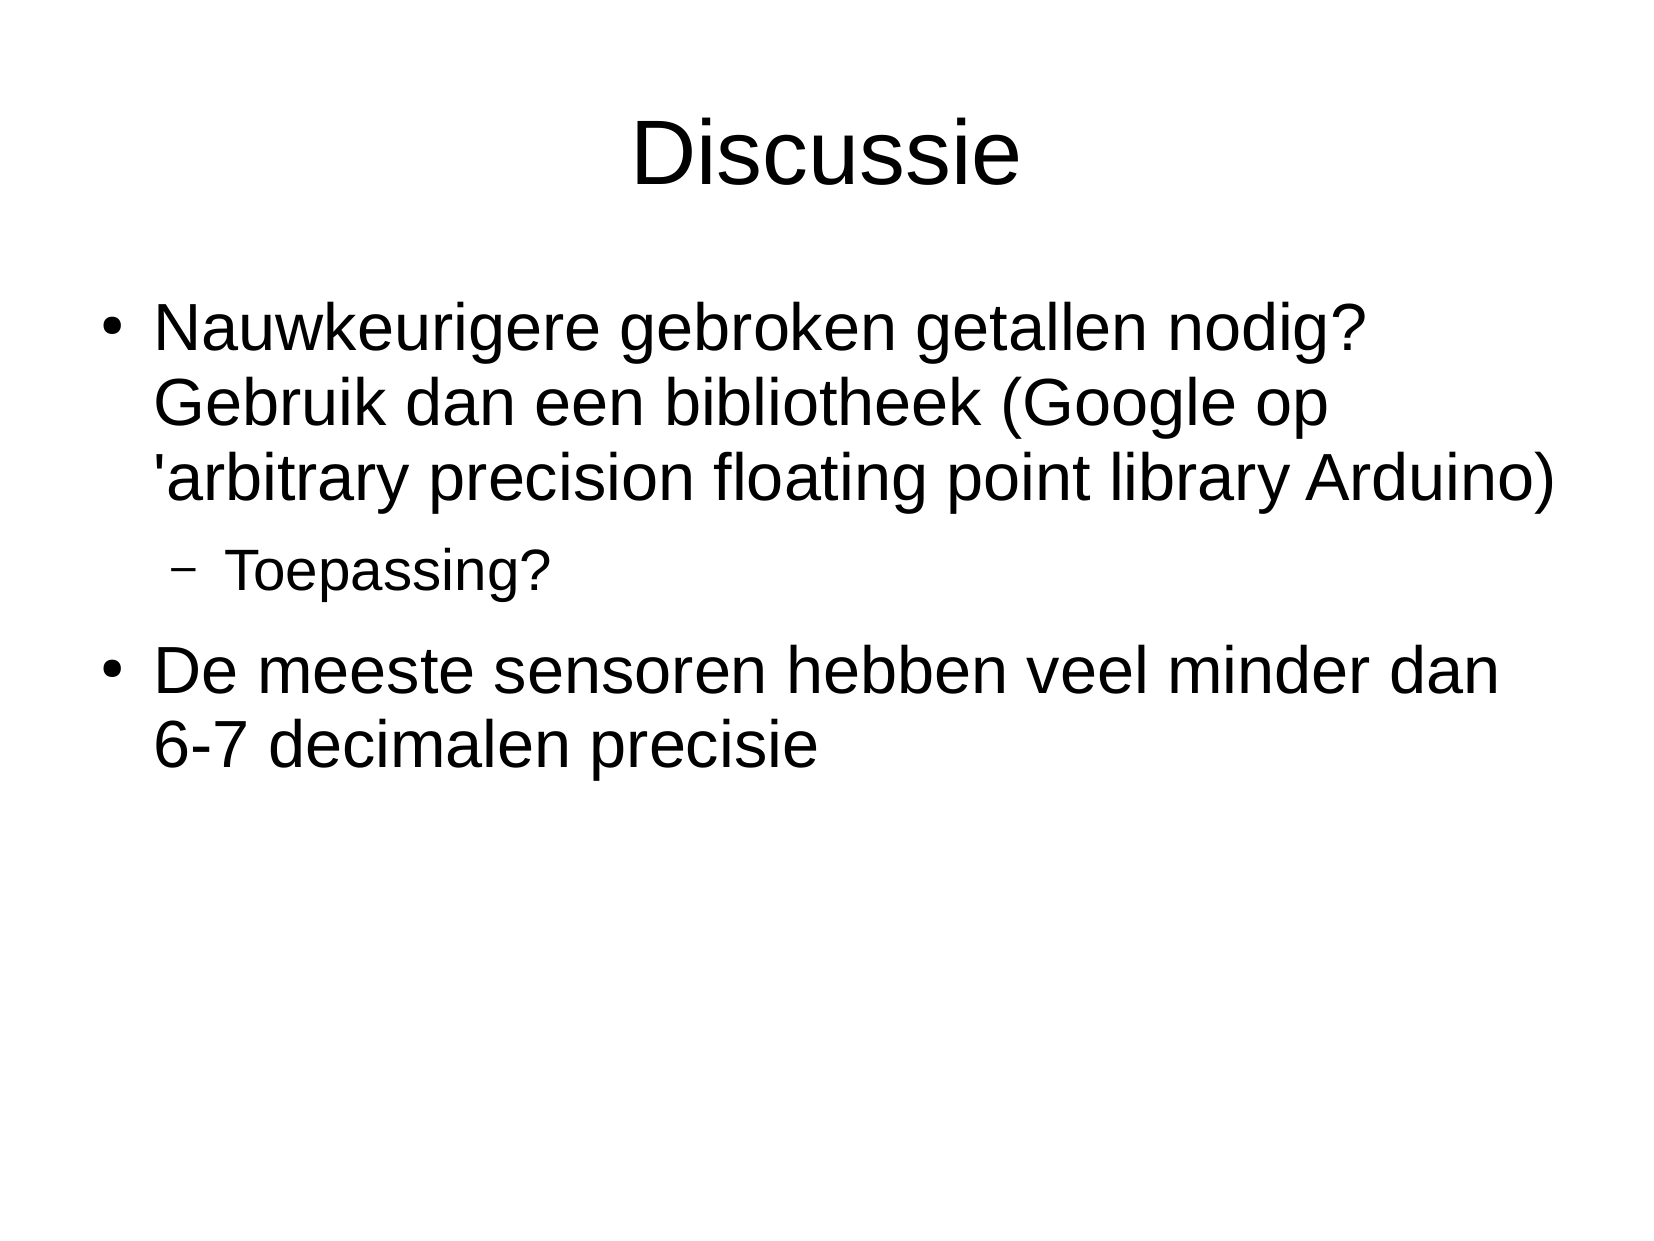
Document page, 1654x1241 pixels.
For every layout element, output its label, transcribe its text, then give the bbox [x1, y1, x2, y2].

list Nauwkeurigere gebroken getallen nodig? Gebruik dan een bibliotheek (Google op 'arbitrary precision floating point library Arduino) Toepassing? De meeste sensoren hebben veel minder dan 6-7 decimalen precisie [82, 290, 1571, 1010]
title Discussie [82, 49, 1571, 257]
